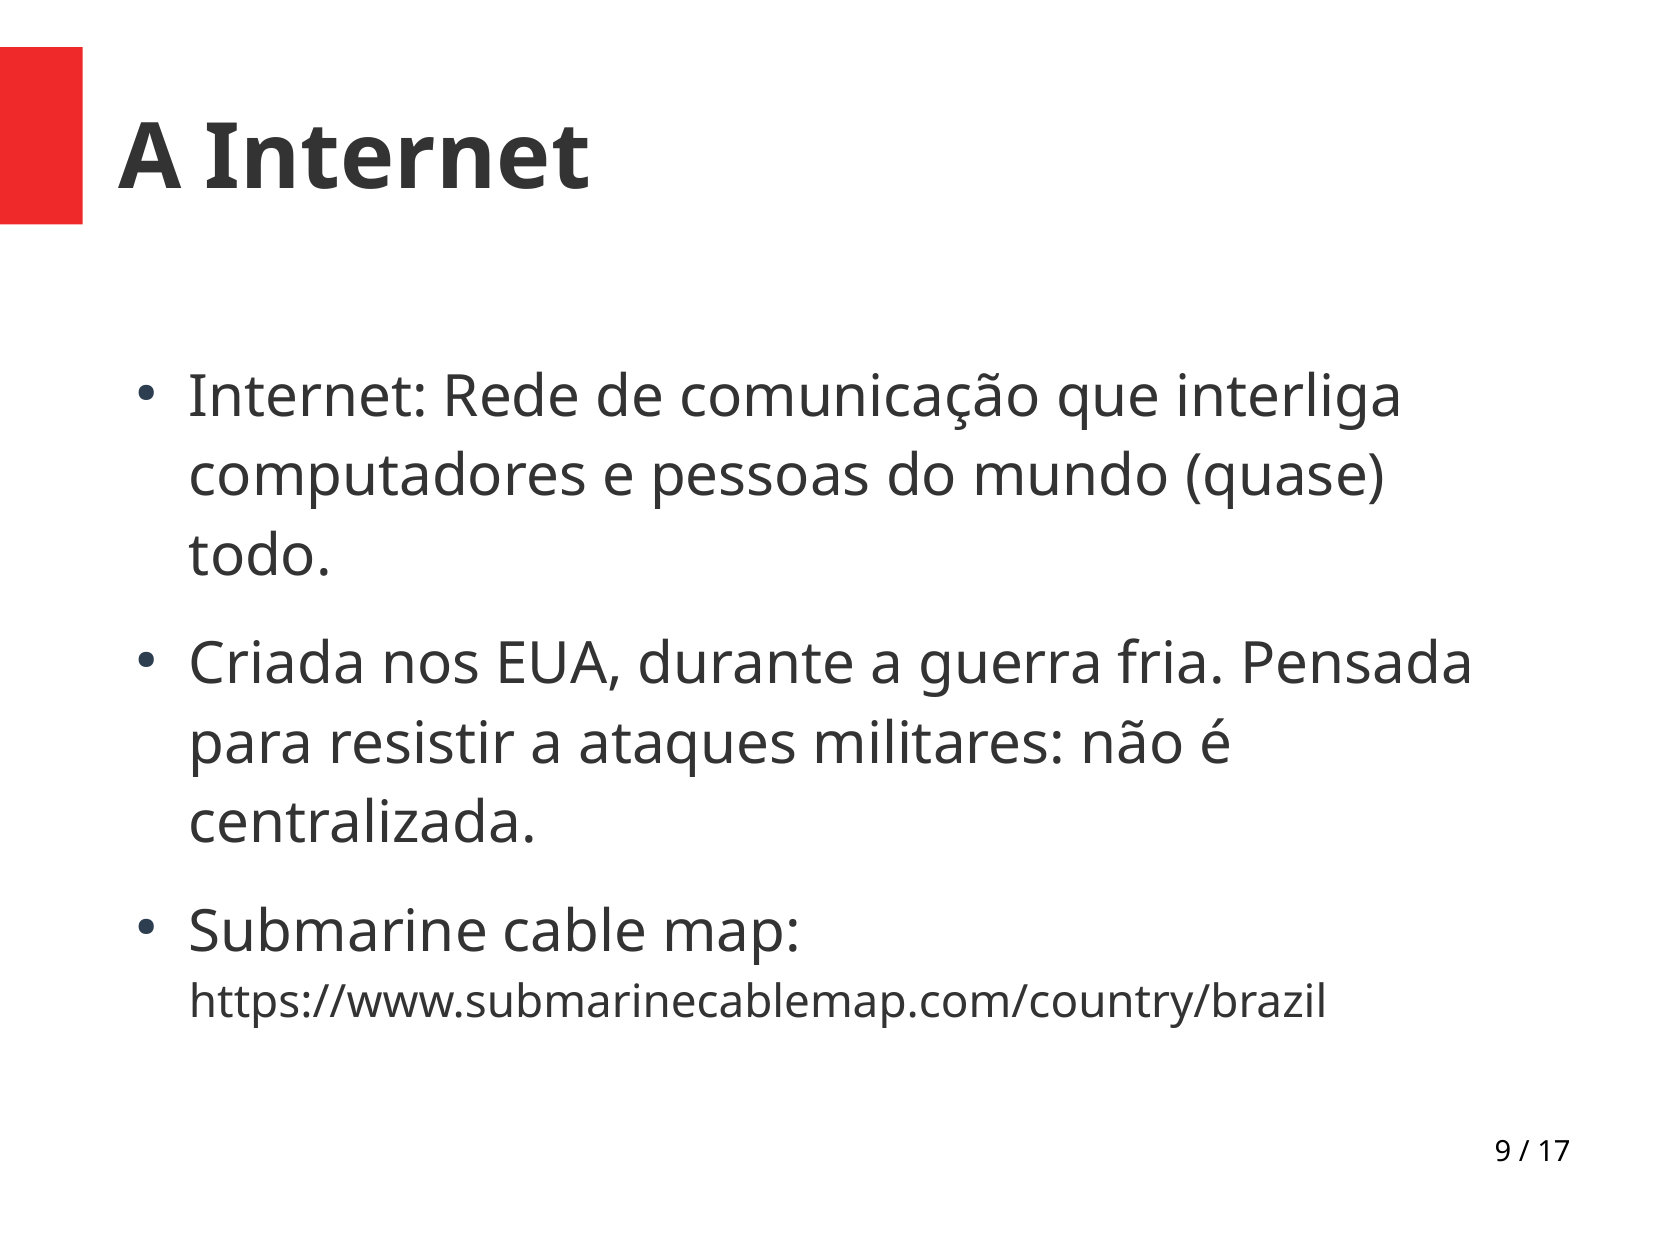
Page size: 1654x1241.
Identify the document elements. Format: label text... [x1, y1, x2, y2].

list Internet: Rede de comunicação que interliga computadores e pessoas do mundo (quase) todo. Criada nos EUA, durante a guerra fria. Pensada para resistir a ataques militares: não é centralizada. Submarine cable map: https://www.submarinecablemap.com/country/brazil [118, 354, 1536, 1074]
title A Internet [118, 49, 1571, 257]
